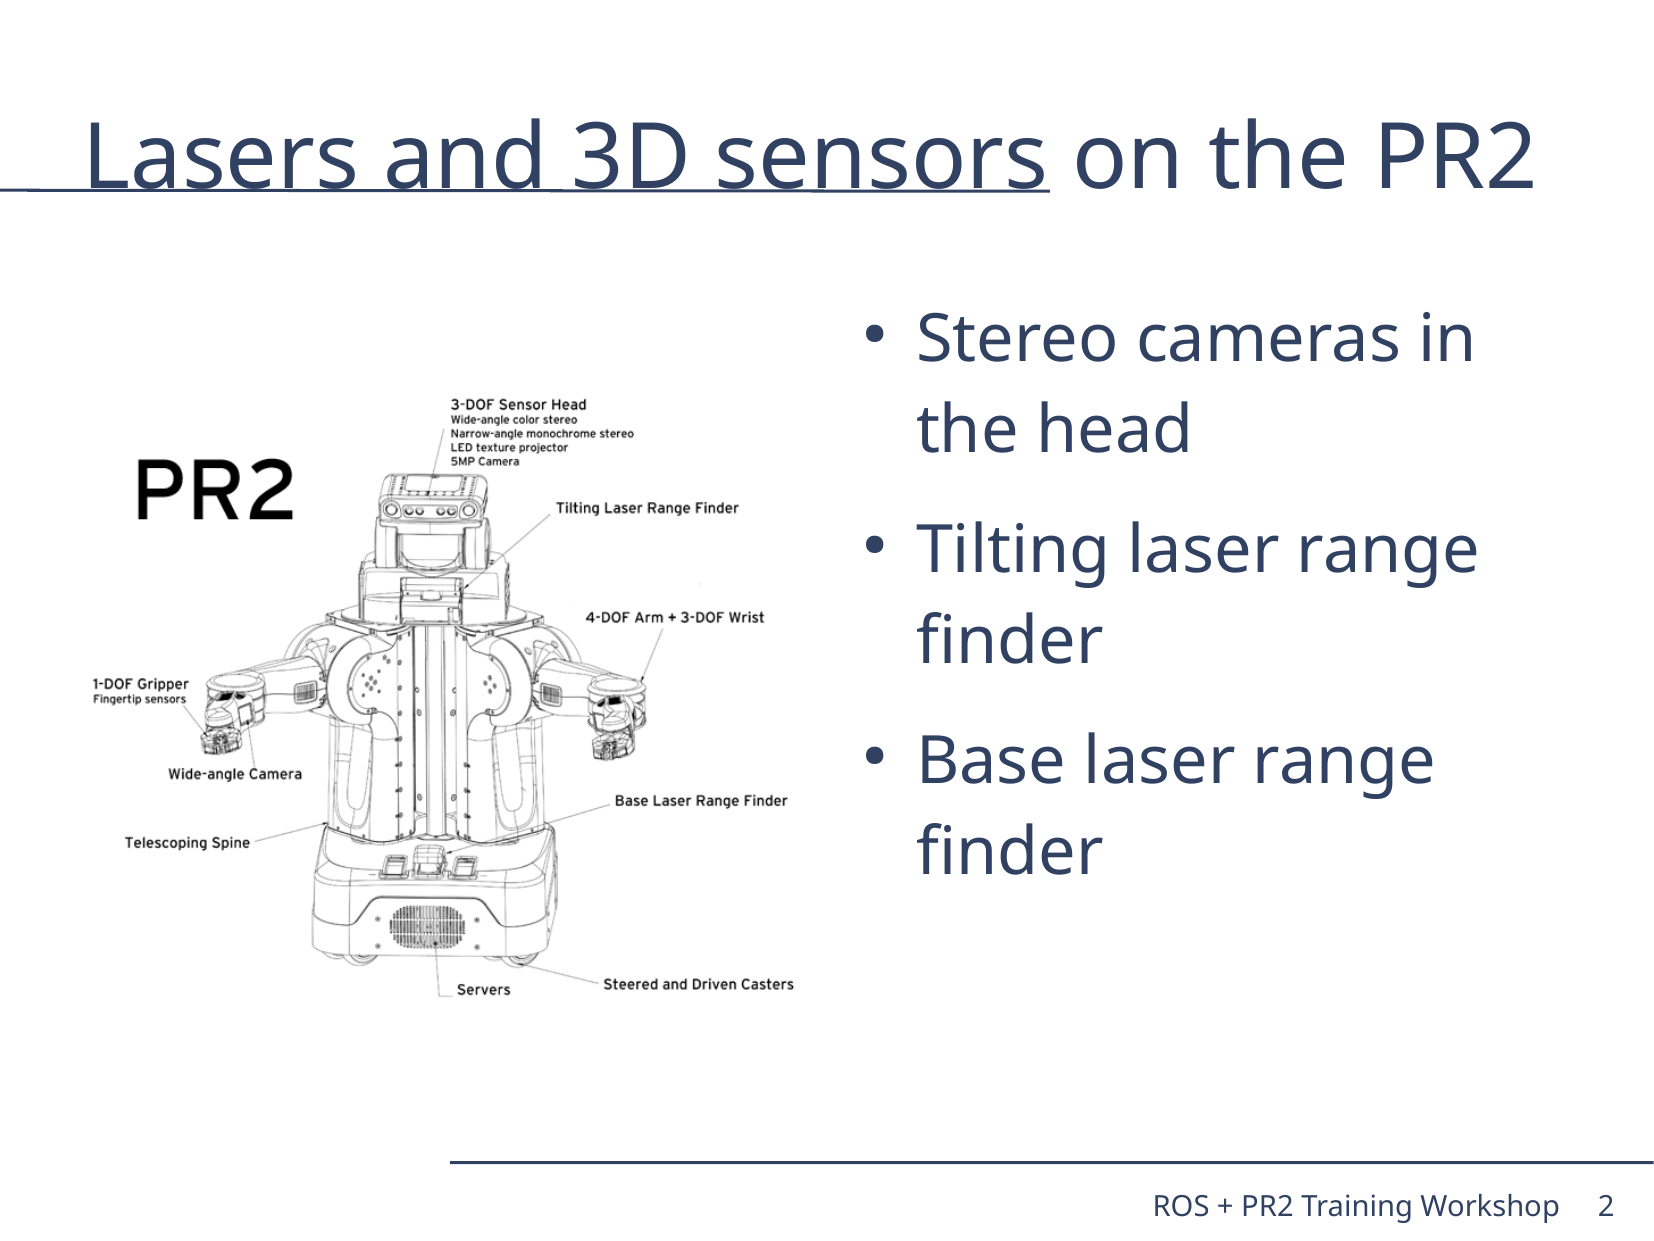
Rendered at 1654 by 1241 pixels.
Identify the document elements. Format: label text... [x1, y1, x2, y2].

picture [82, 392, 809, 1007]
list Stereo cameras in the head Tilting laser range finder Base laser range finder [845, 290, 1572, 1109]
title Lasers and 3D sensors on the PR2 [82, 49, 1571, 257]
